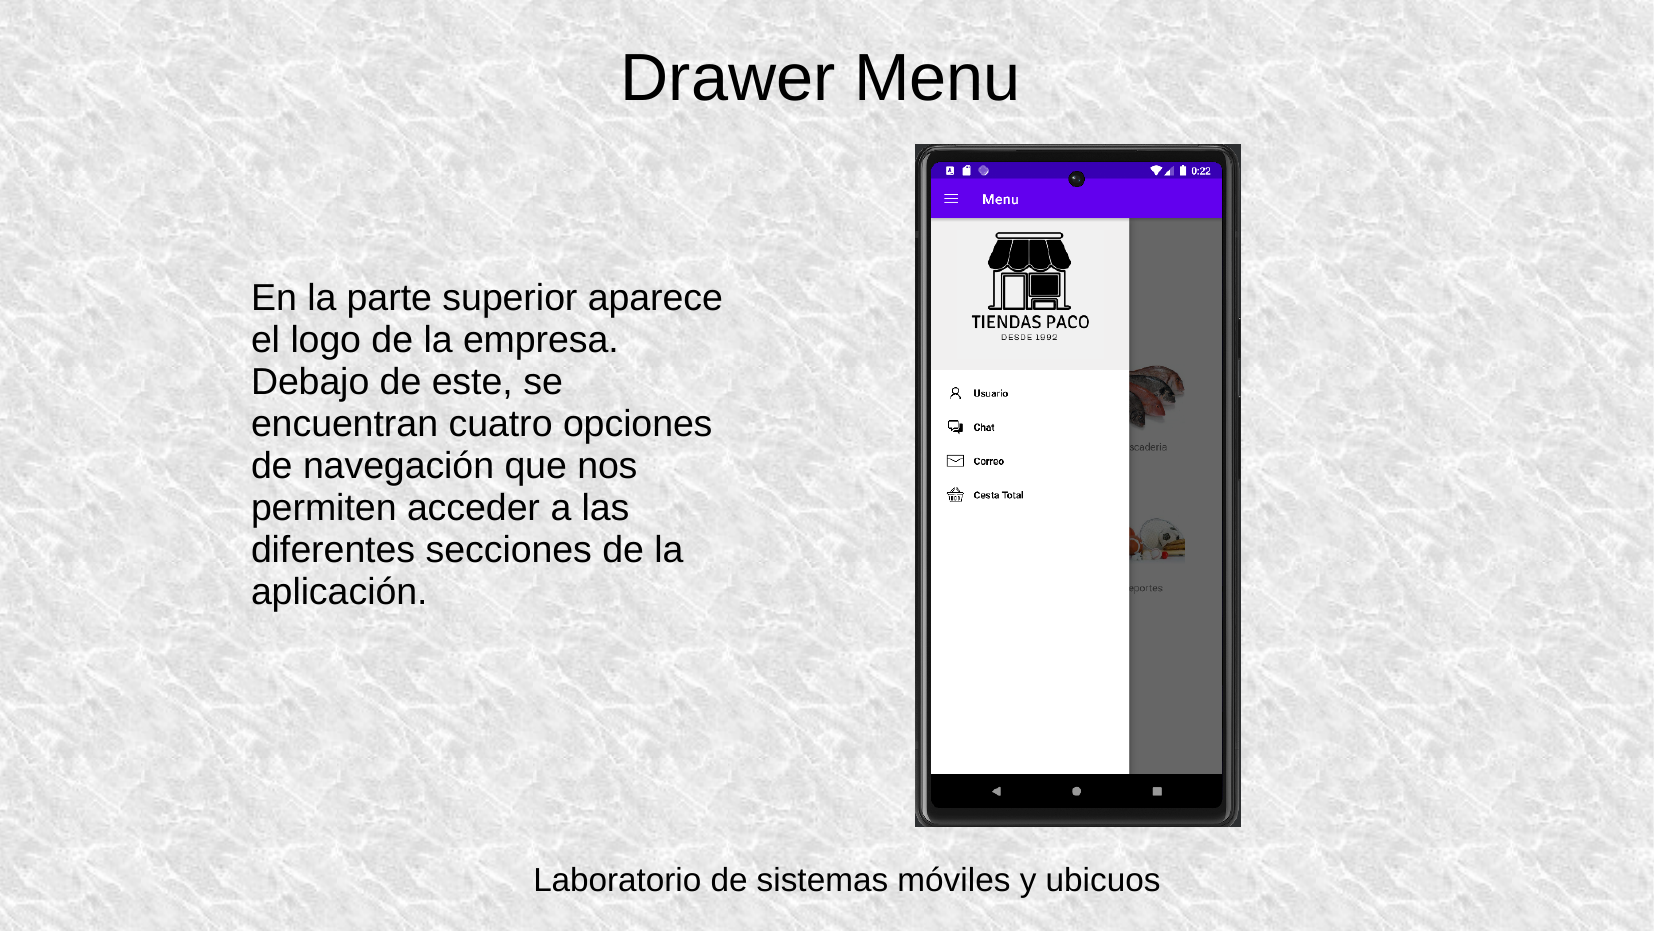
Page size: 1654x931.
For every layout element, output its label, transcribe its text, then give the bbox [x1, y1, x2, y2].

text_box En la parte superior aparece el logo de la empresa. Debajo de este, se encuentran cuatro opciones de navegación que nos permiten acceder a las diferentes secciones de la aplicación. [236, 269, 739, 621]
text_box Laboratorio de sistemas móviles y ubicuos [59, 854, 1565, 931]
picture [0, 0, 1654, 931]
title Drawer Menu [76, 0, 1565, 156]
